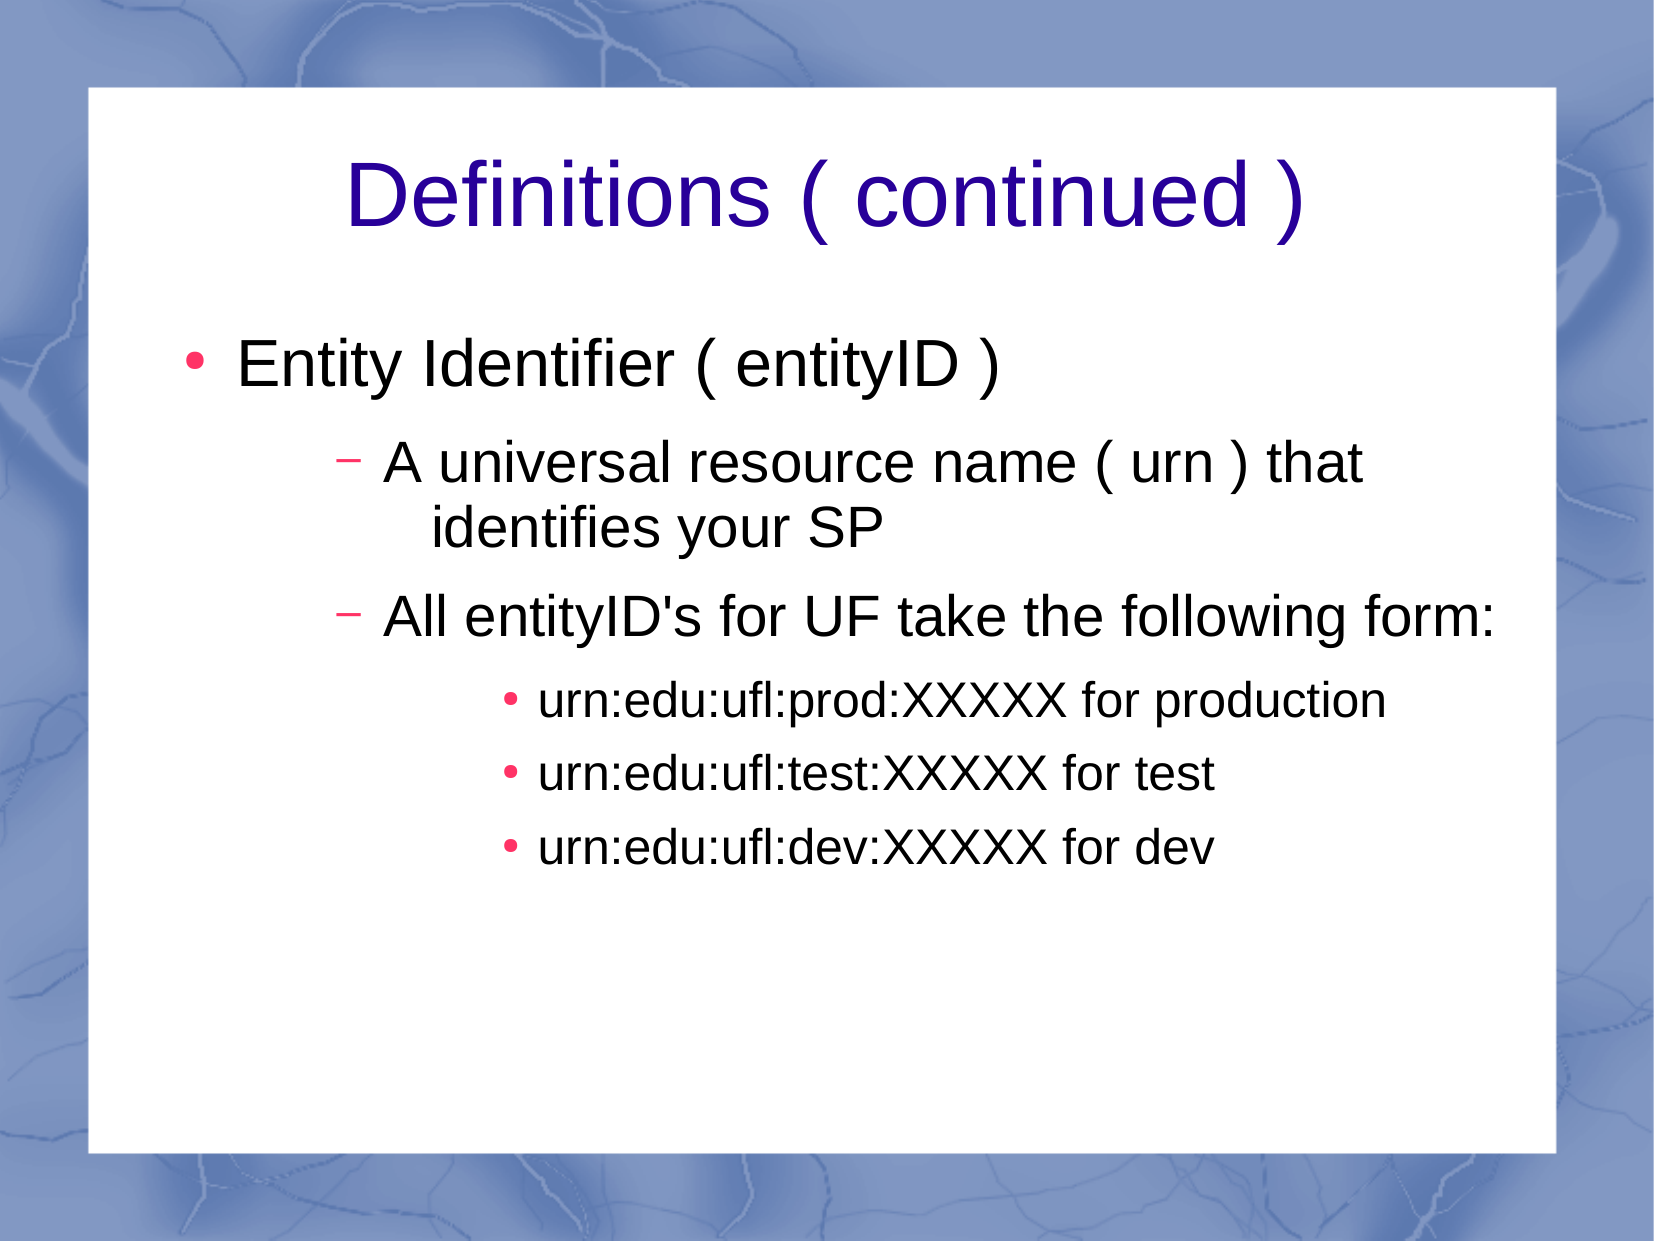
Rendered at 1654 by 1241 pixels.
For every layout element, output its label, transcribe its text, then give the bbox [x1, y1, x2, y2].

picture [0, 0, 1654, 1241]
title Definitions ( continued ) [118, 98, 1536, 291]
list Entity Identifier ( entityID ) A universal resource name ( urn ) that identifies your SP All entityID's for UF take the following form: urn:edu:ufl:prod:XXXXX for production urn:edu:ufl:test:XXXXX for test urn:edu:ufl:dev:XXXXX for dev [147, 325, 1506, 996]
